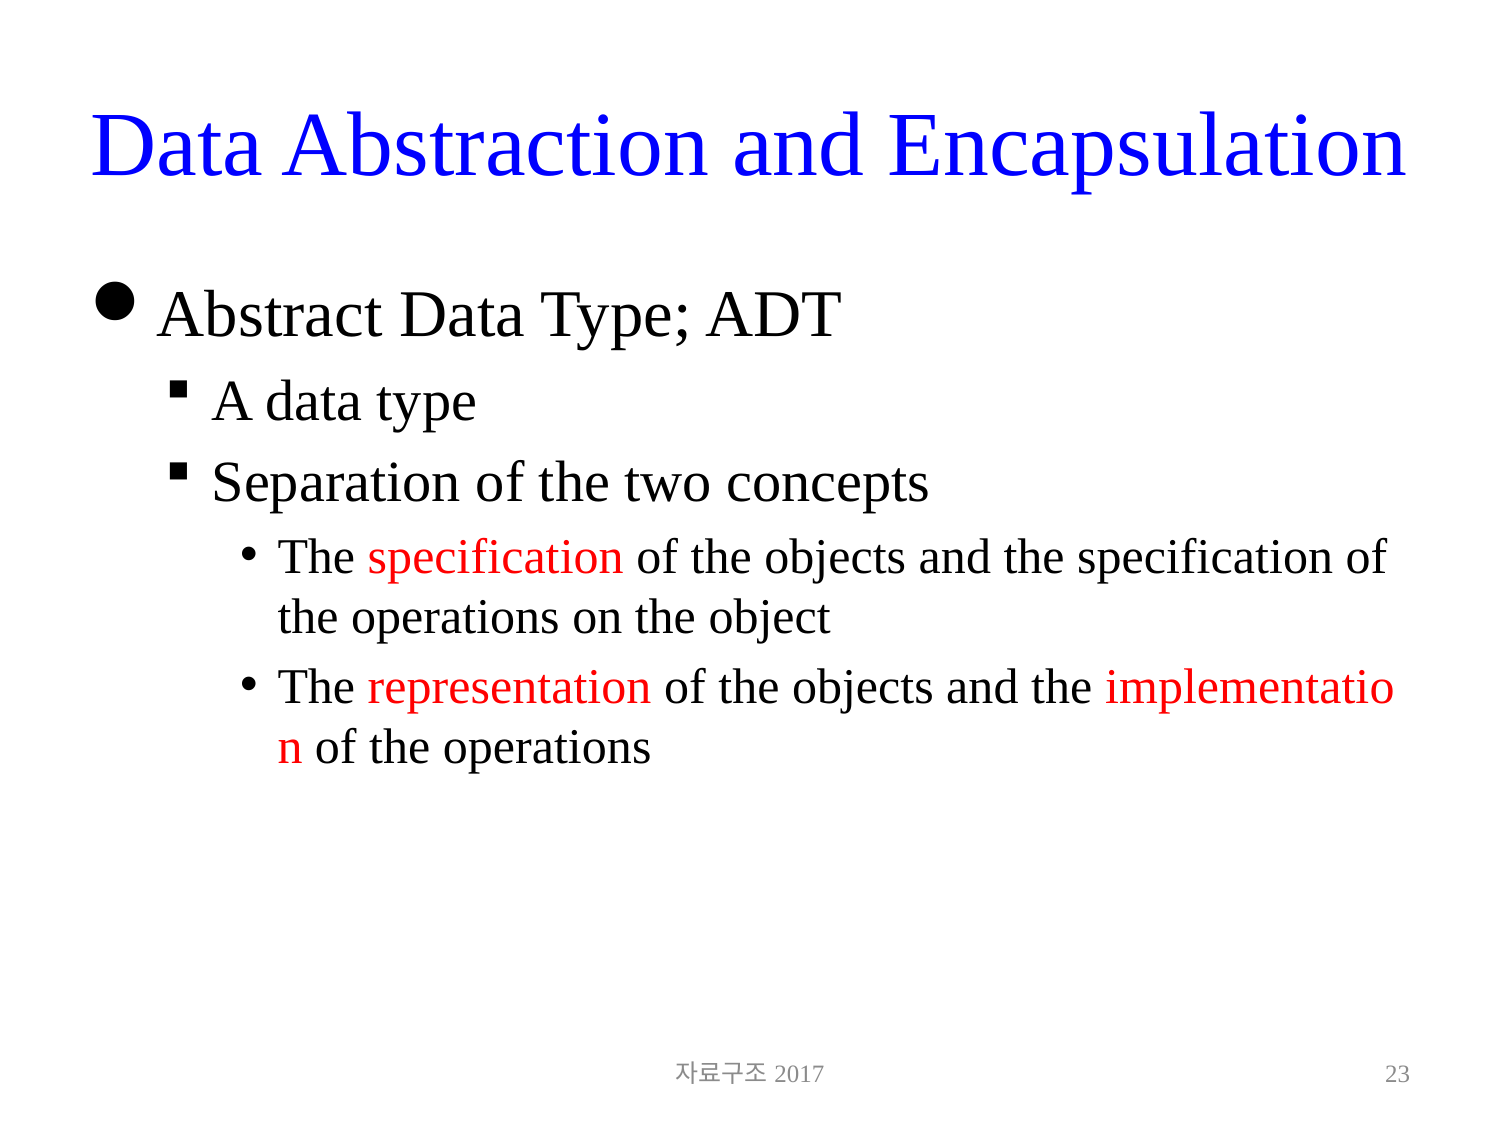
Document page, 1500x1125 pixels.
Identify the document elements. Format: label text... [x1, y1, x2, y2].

list Abstract Data Type; ADT A data type Separation of the two concepts The specification of the objects and the specification of the operations on the object The representation of the objects and the implementation of the operations [75, 262, 1425, 1005]
footer 자료구조 2017 [512, 1042, 988, 1103]
slide_number <숫자> [1074, 1042, 1425, 1103]
title Data Abstraction and Encapsulation [75, 45, 1425, 233]
